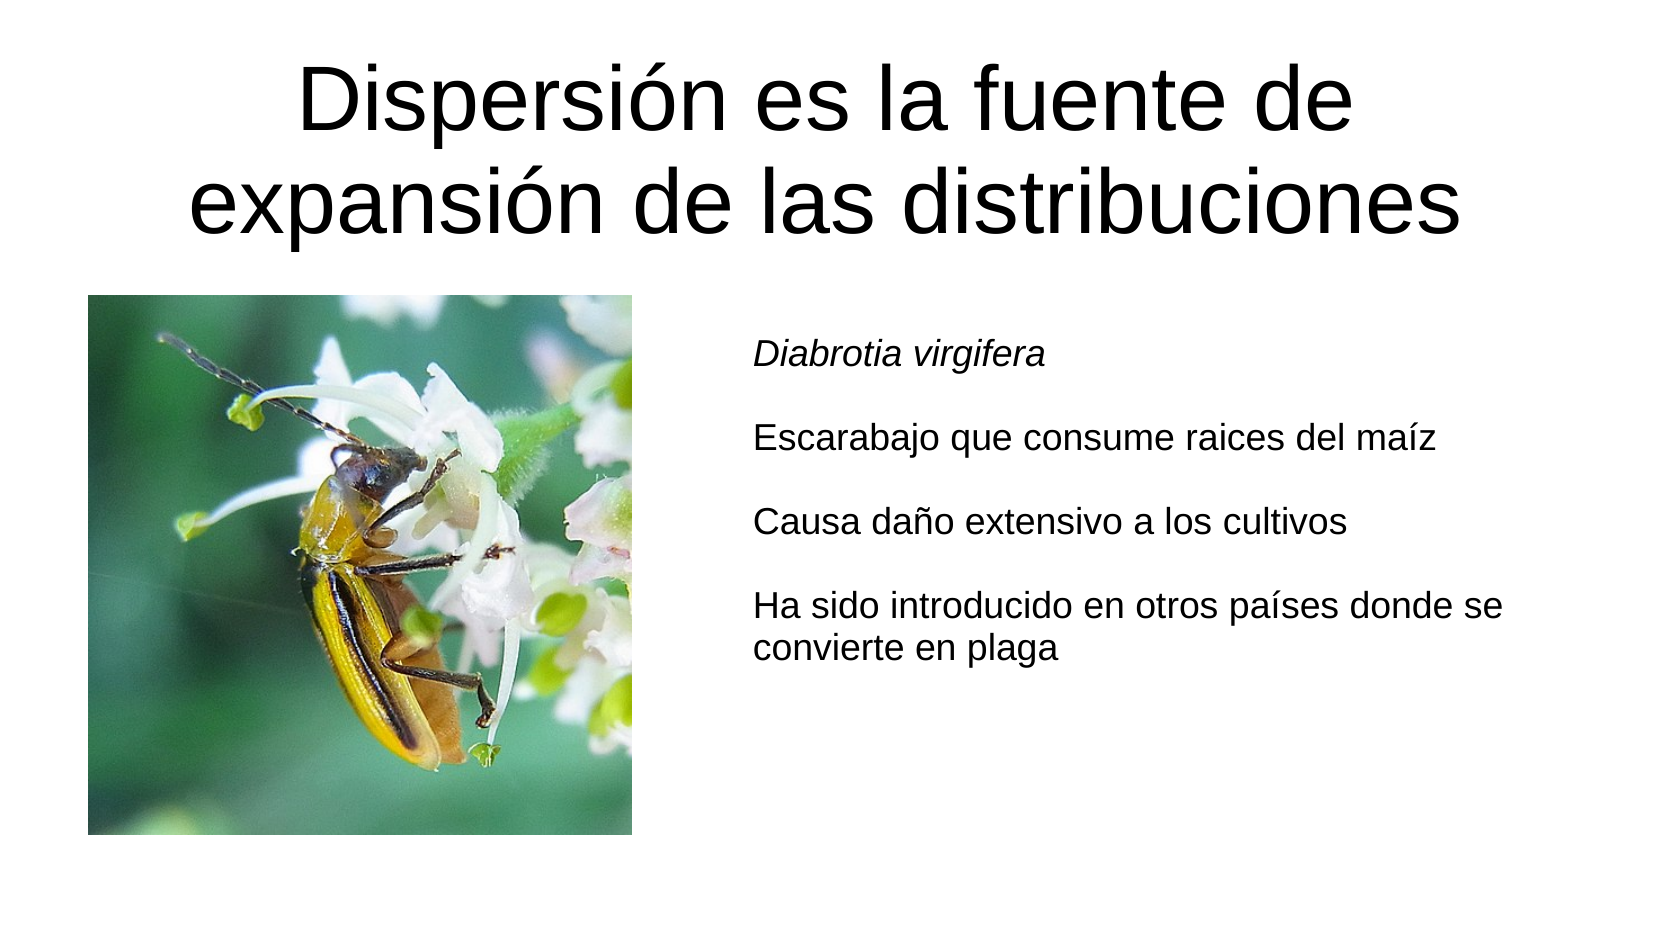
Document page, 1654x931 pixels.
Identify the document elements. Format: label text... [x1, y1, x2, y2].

title Dispersión es la fuente de expansión de las distribuciones [82, 47, 1571, 253]
picture [88, 295, 632, 835]
text_box Diabrotia virgifera Escarabajo que consume raices del maíz Causa daño extensivo a los cultivos Ha sido introducido en otros países donde se convierte en plaga [738, 324, 1595, 676]
